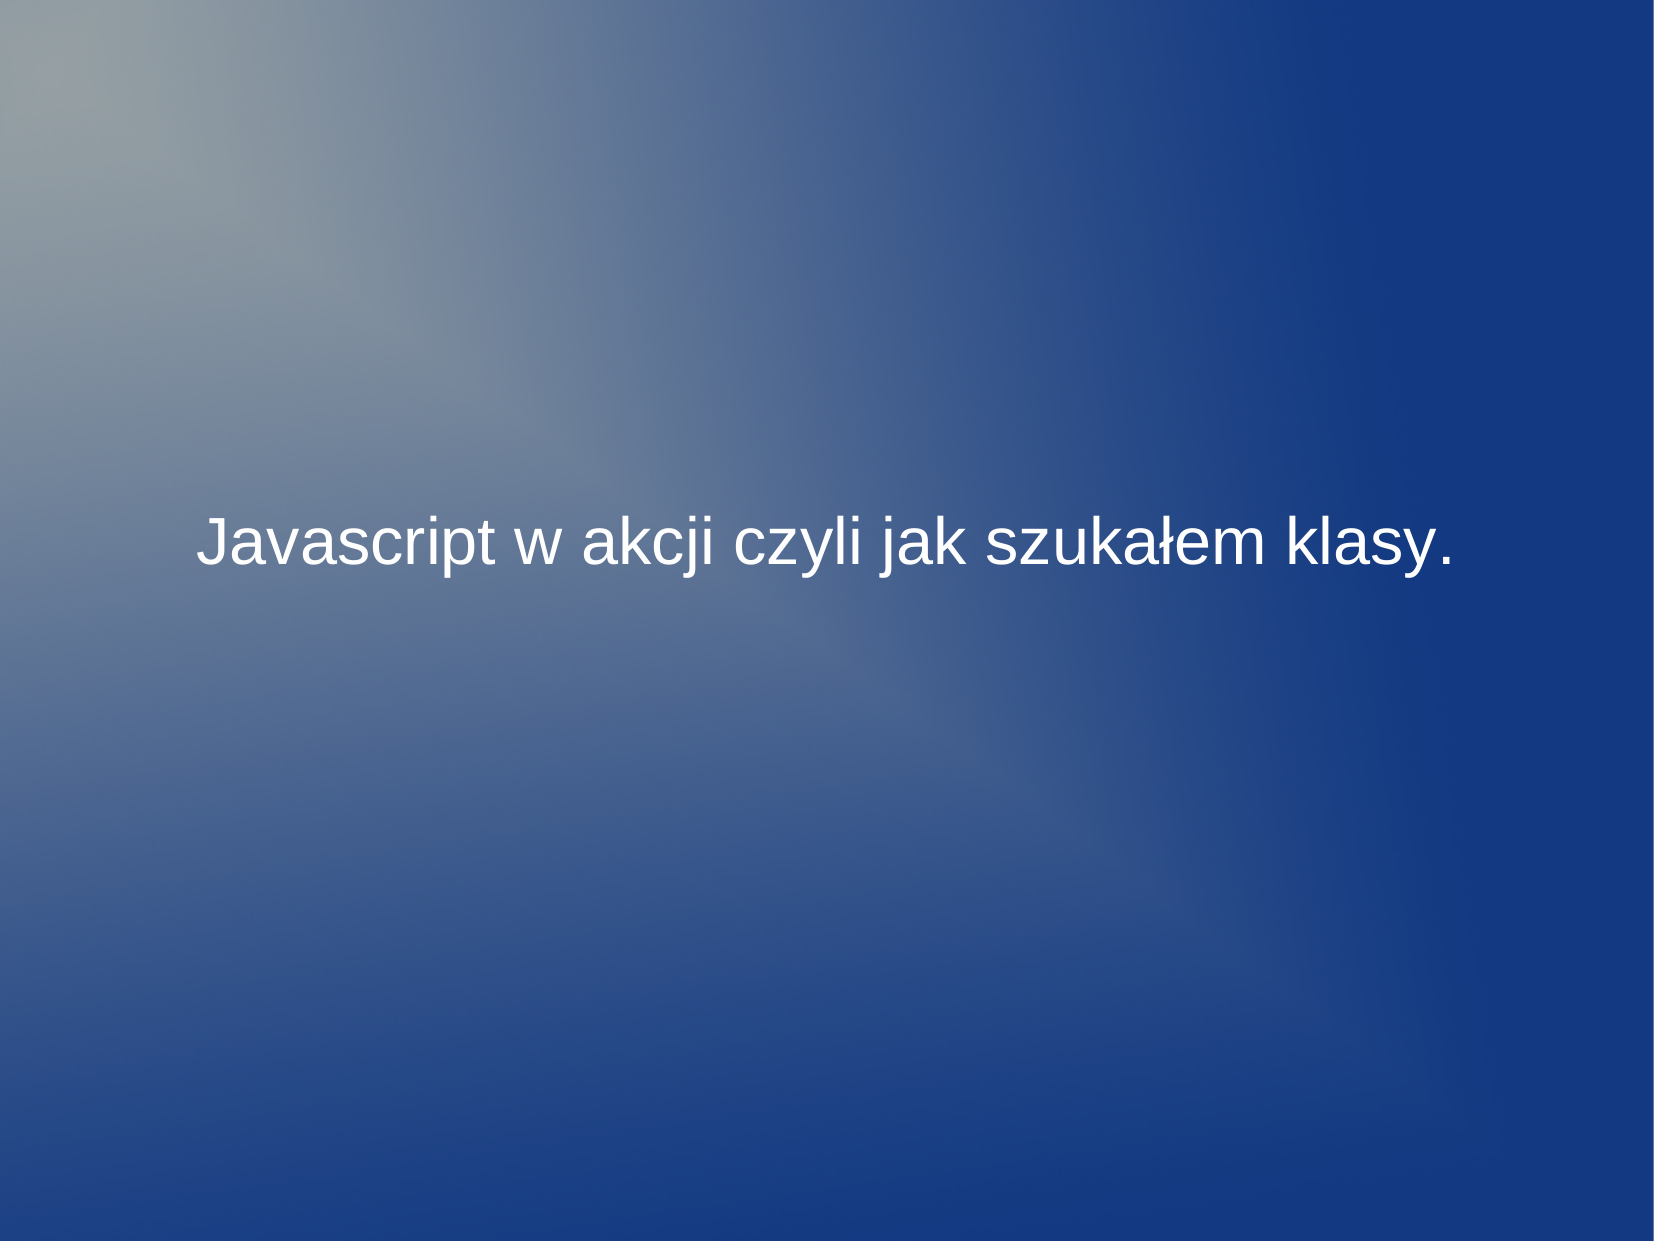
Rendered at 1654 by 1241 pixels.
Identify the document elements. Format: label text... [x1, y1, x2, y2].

picture [0, 0, 1654, 1241]
subtitle Javascript w akcji czyli jak szukałem klasy. [82, 49, 1571, 1109]
